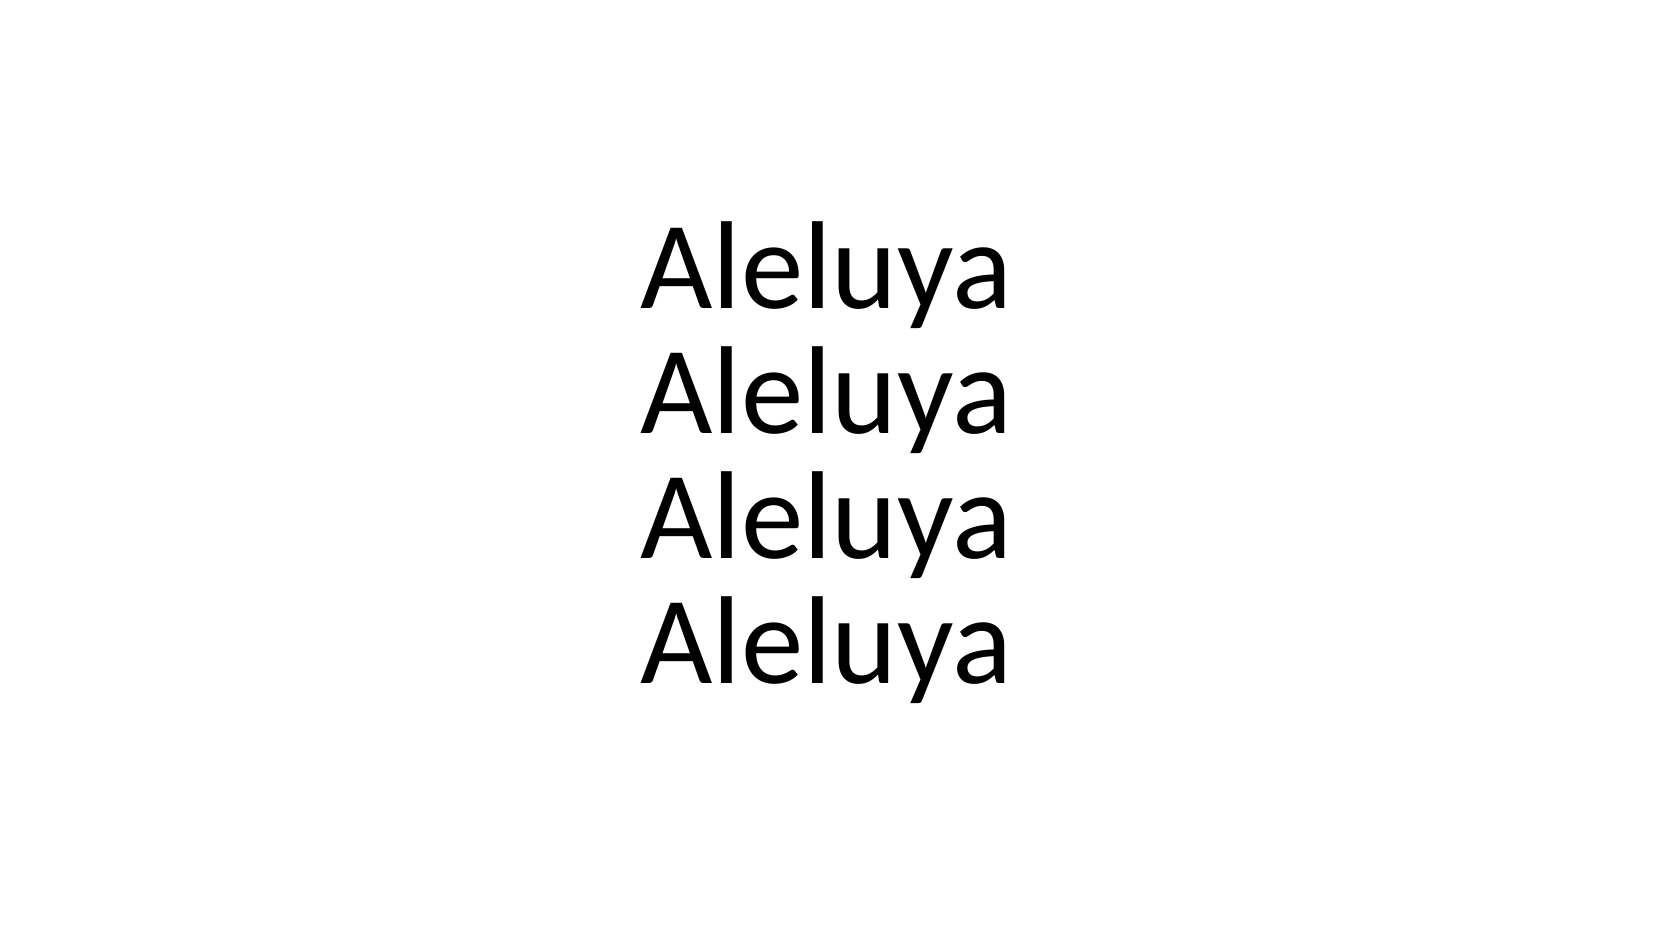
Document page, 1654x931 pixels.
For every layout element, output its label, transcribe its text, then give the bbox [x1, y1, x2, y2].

title Aleluya Aleluya Aleluya Aleluya [0, 0, 1654, 931]
